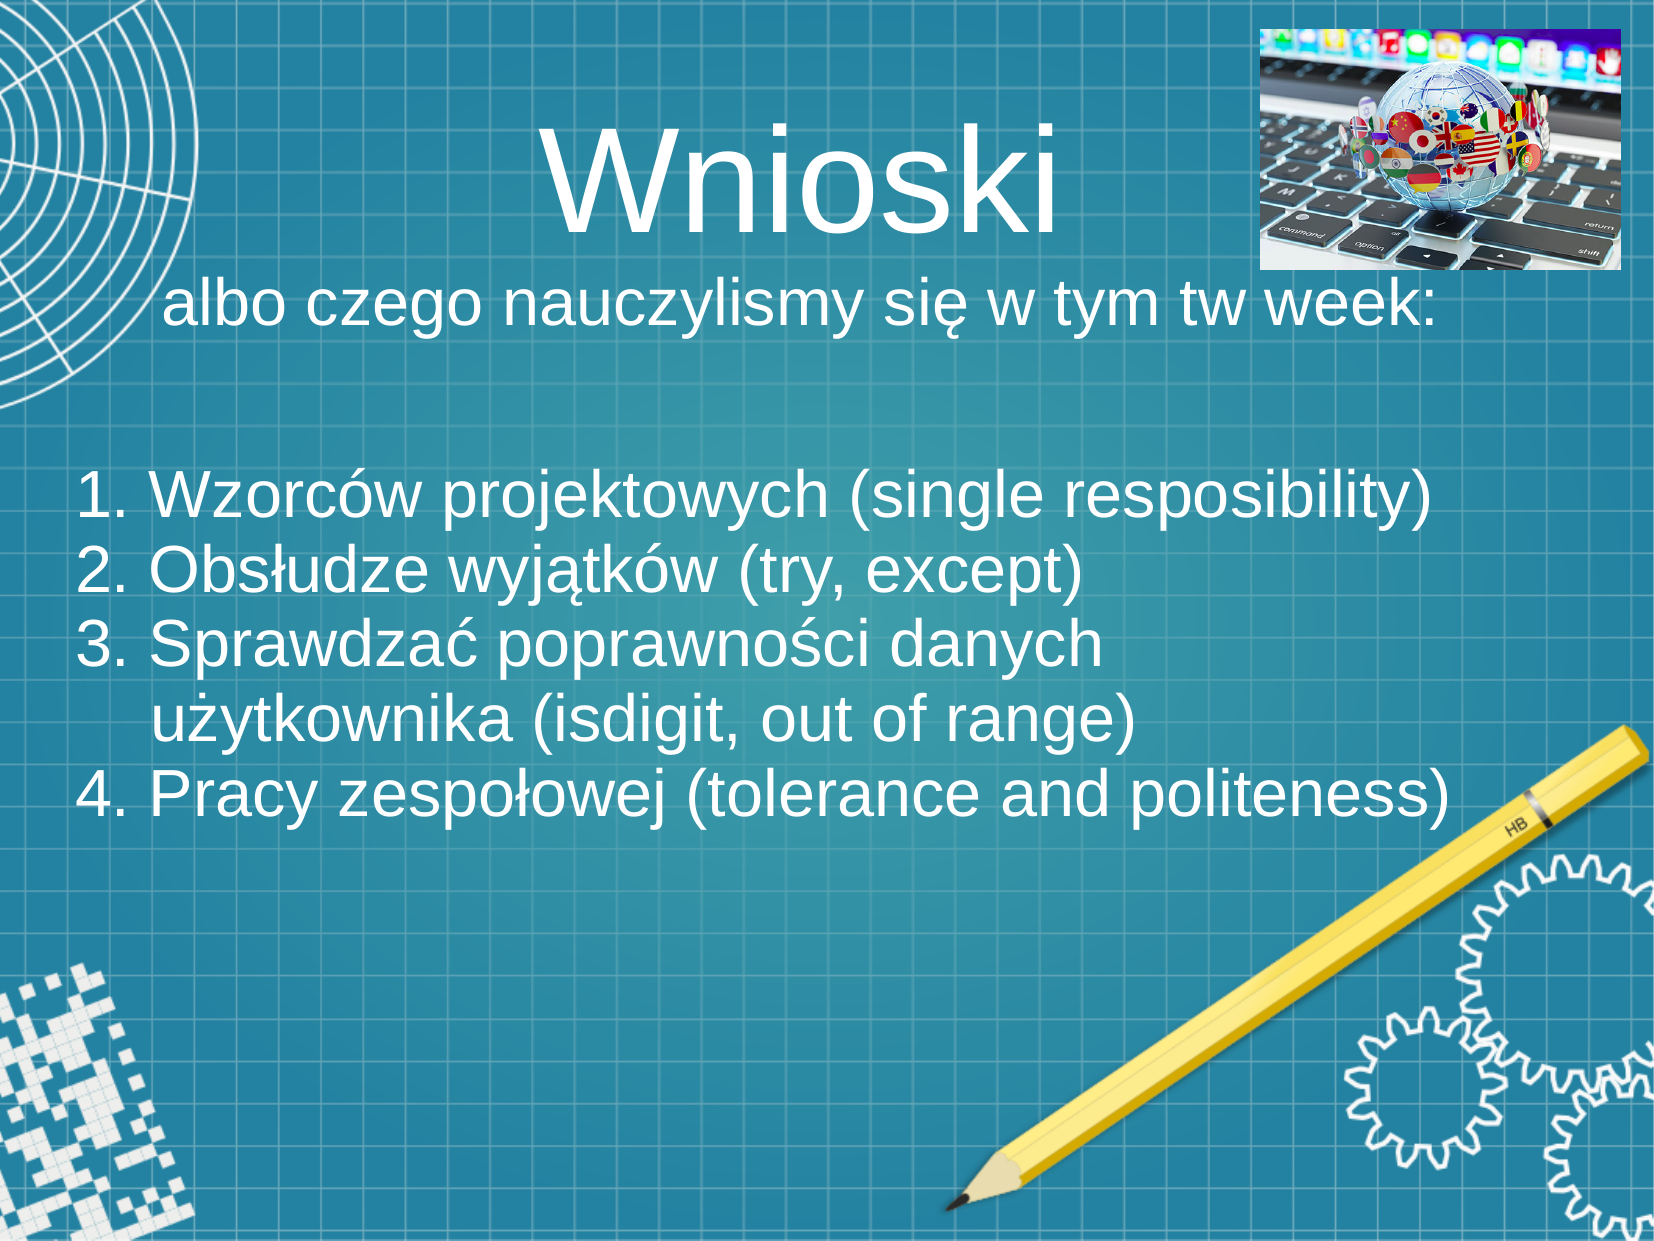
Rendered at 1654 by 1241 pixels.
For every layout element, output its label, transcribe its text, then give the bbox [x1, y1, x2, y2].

picture [0, 0, 1654, 1241]
title Wnioski albo czego nauczylismy się w tym tw week: [56, 76, 1546, 361]
subtitle 1. Wzorców projektowych (single resposibility) 2. Obsłudze wyjątków (try, except) 3. Sprawdzać poprawności danych użytkownika (isdigit, out of range) 4. Pracy zespołowej (tolerance and politeness) [75, 342, 1472, 946]
